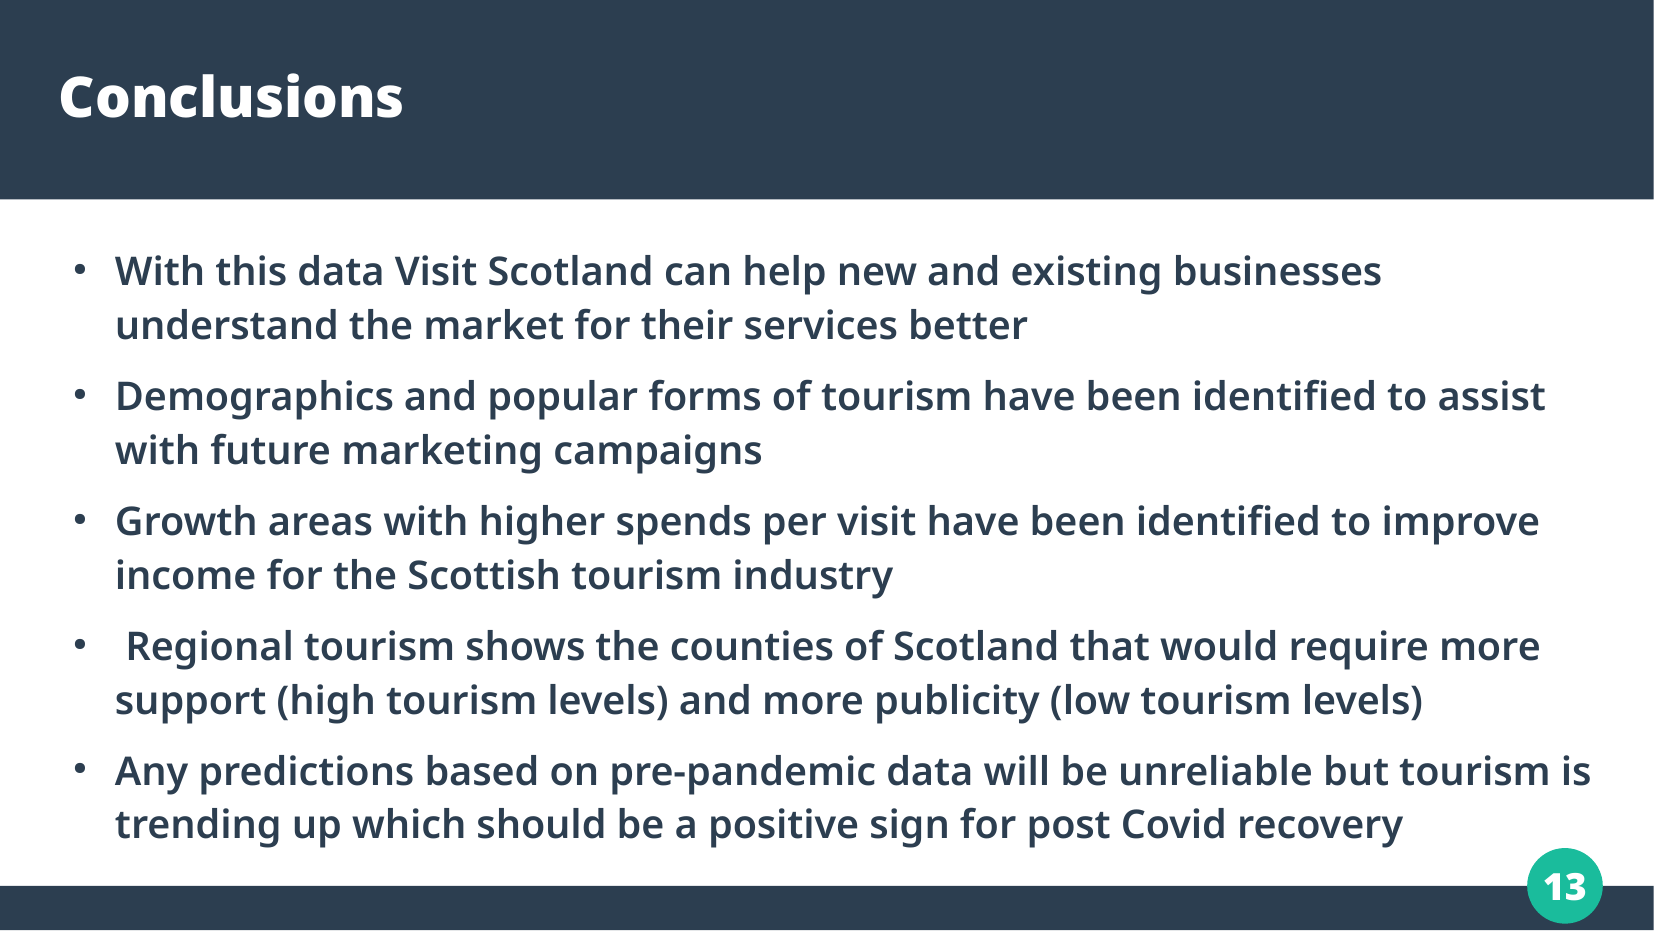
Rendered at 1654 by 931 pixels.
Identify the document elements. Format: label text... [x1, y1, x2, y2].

title Conclusions [59, 37, 1595, 155]
list With this data Visit Scotland can help new and existing businesses understand the market for their services better Demographics and popular forms of tourism have been identified to assist with future marketing campaigns Growth areas with higher spends per visit have been identified to improve income for the Scottish tourism industry Regional tourism shows the counties of Scotland that would require more support (high tourism levels) and more publicity (low tourism levels) Any predictions based on pre-pandemic data will be unreliable but tourism is trending up which should be a positive sign for post Covid recovery [59, 243, 1595, 864]
